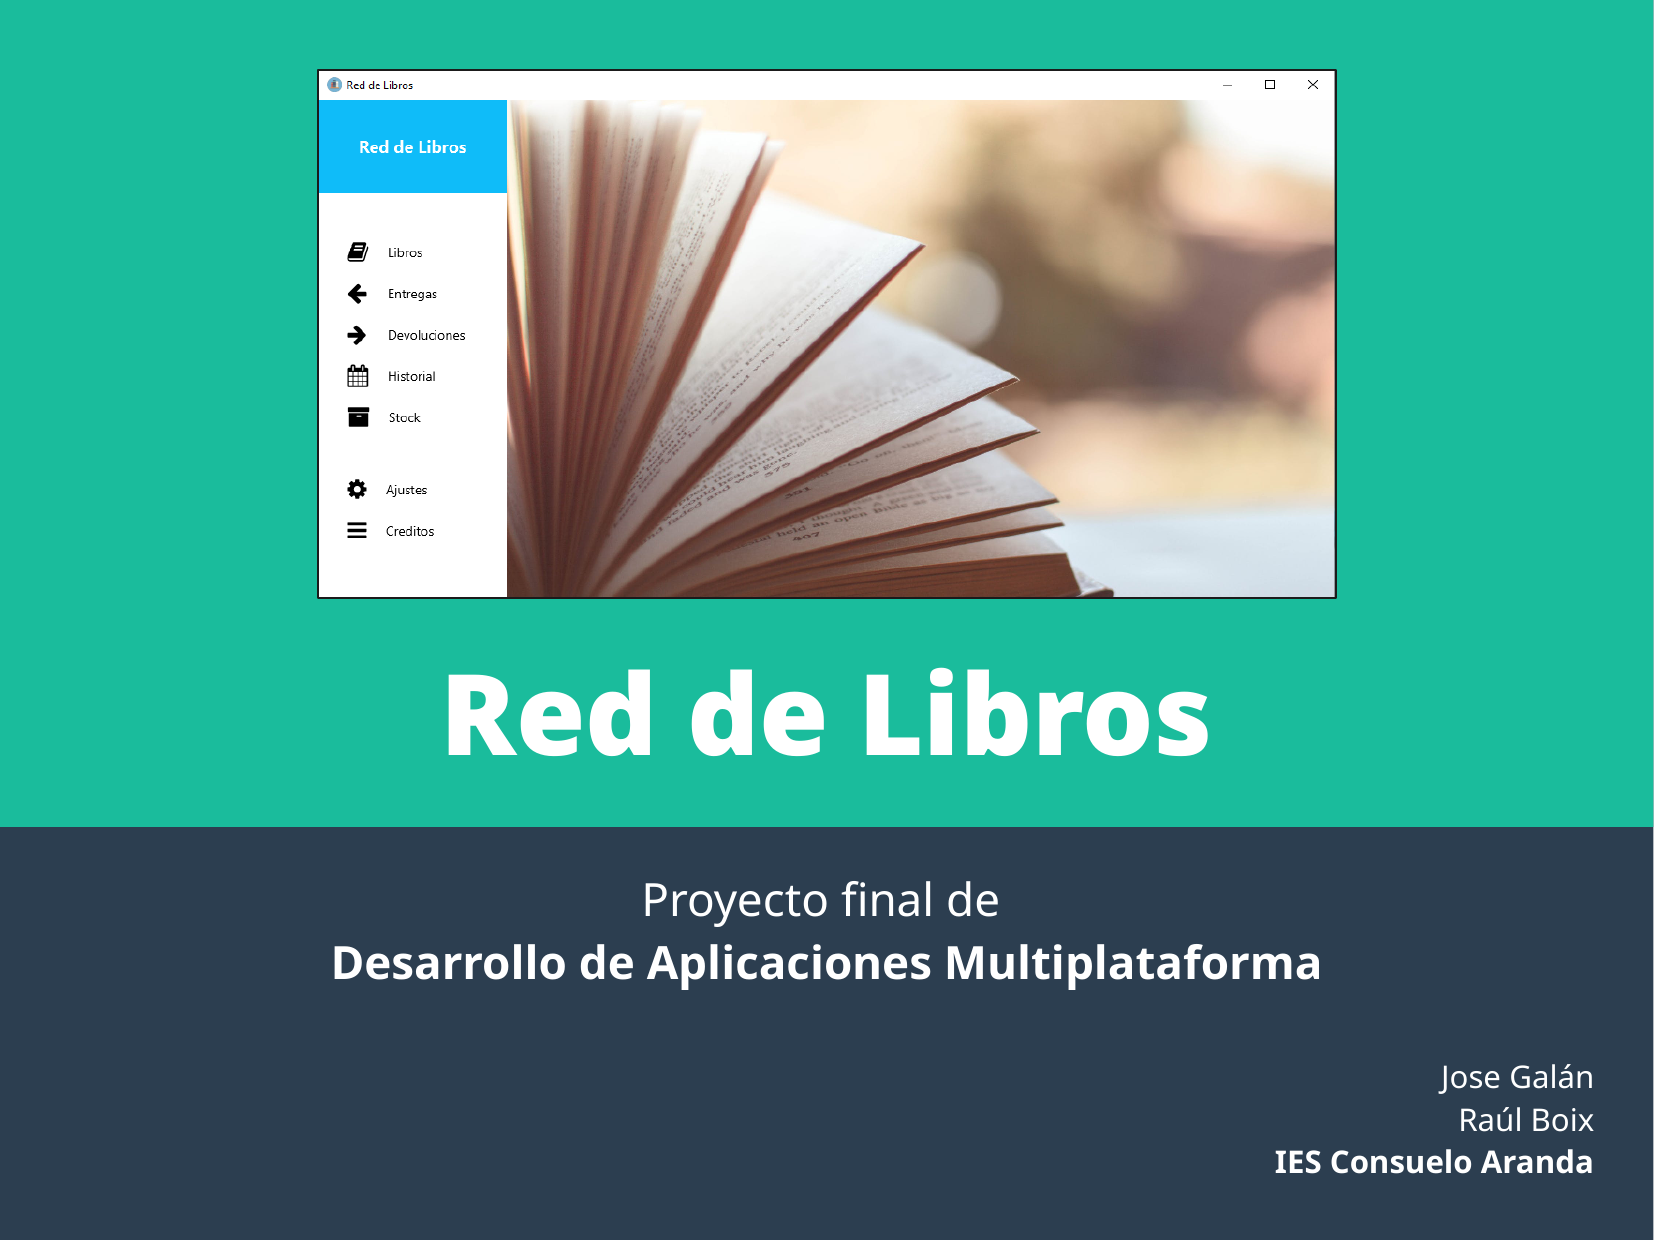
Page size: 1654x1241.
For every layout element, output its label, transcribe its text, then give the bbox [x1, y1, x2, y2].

text_box Jose Galán Raúl Boix IES Consuelo Aranda [59, 1045, 1595, 1193]
picture [318, 70, 1335, 598]
title Red de Libros [59, 567, 1595, 780]
subtitle Proyecto final de Desarrollo de Aplicaciones Multiplataforma [59, 856, 1595, 1004]
